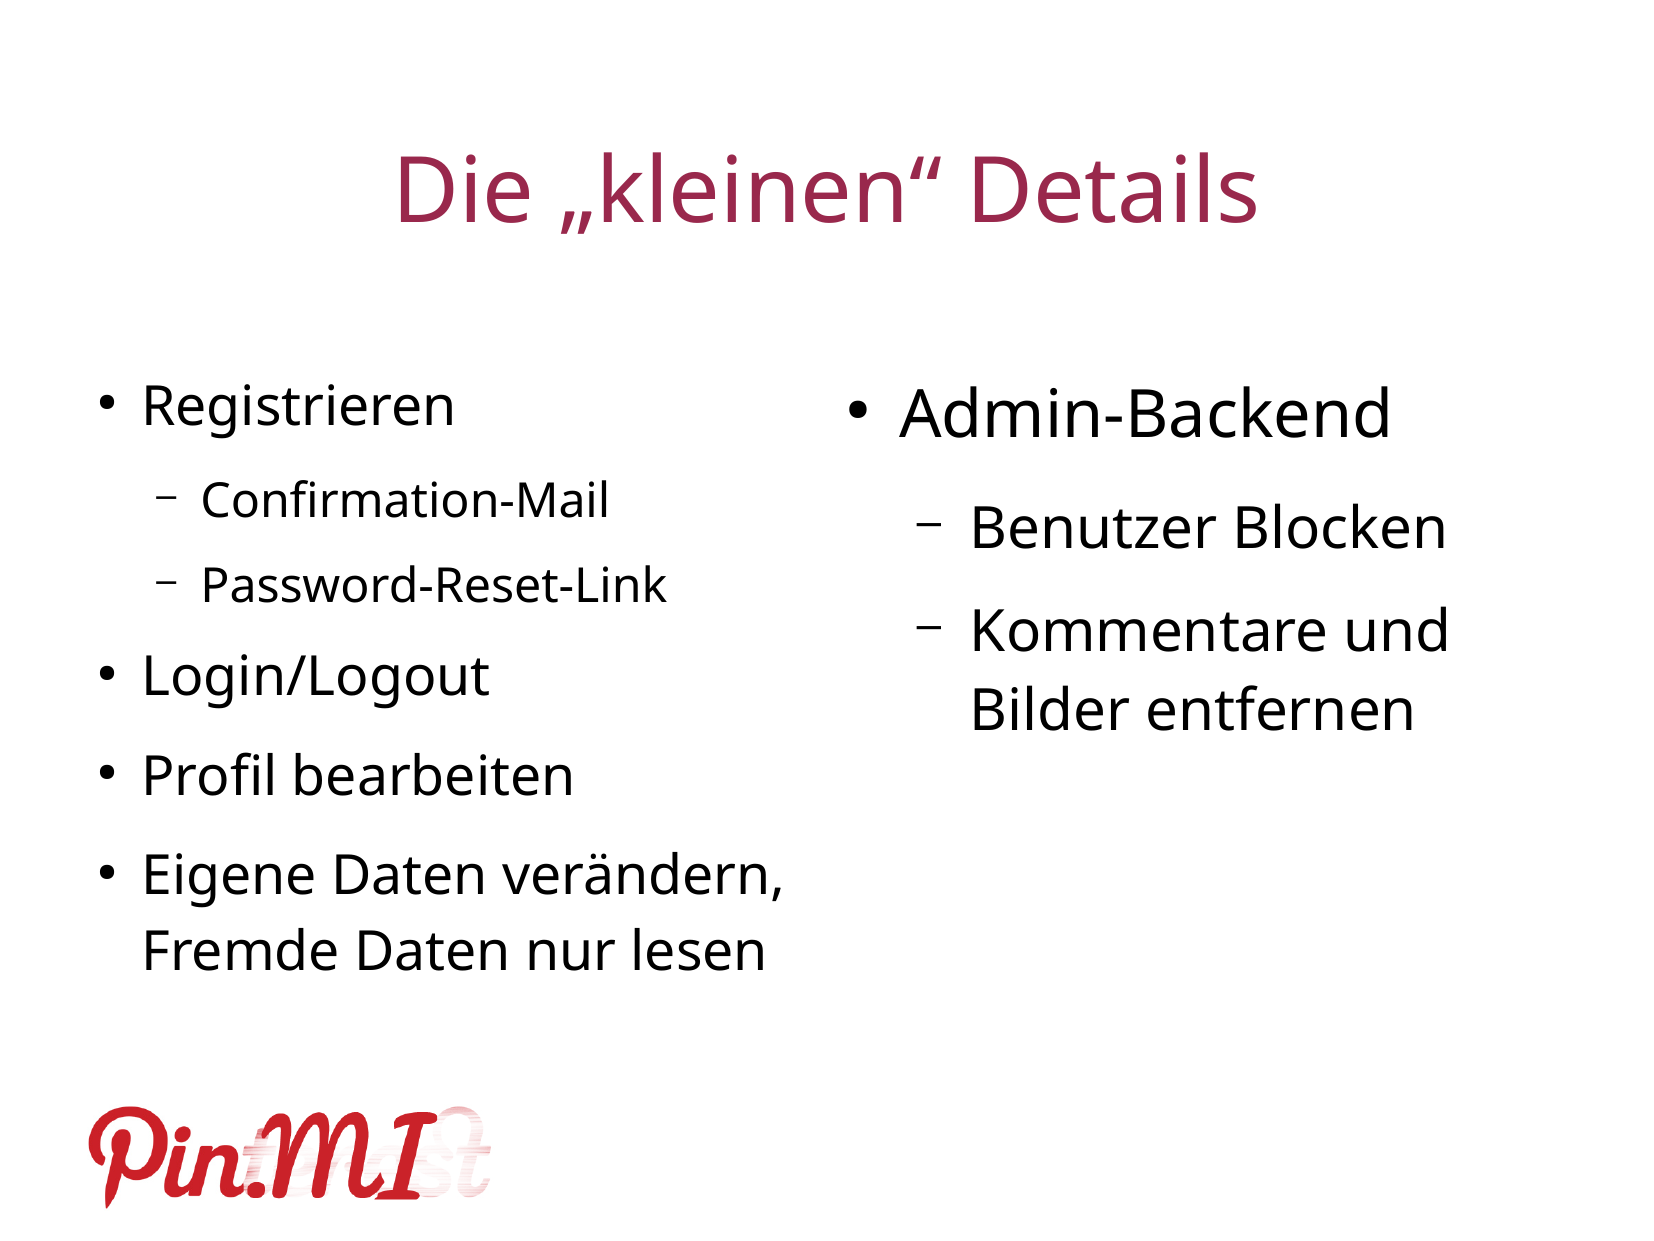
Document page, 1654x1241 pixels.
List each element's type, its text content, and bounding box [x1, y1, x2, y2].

title Die „kleinen“ Details [82, 49, 1571, 343]
list Registrieren Confirmation-Mail Password-Reset-Link Login/Logout Profil bearbeiten Eigene Daten verändern, Fremde Daten nur lesen [82, 366, 793, 1010]
picture [82, 1099, 497, 1216]
list Admin-Backend Benutzer Blocken Kommentare und Bilder entfernen [828, 366, 1539, 1010]
